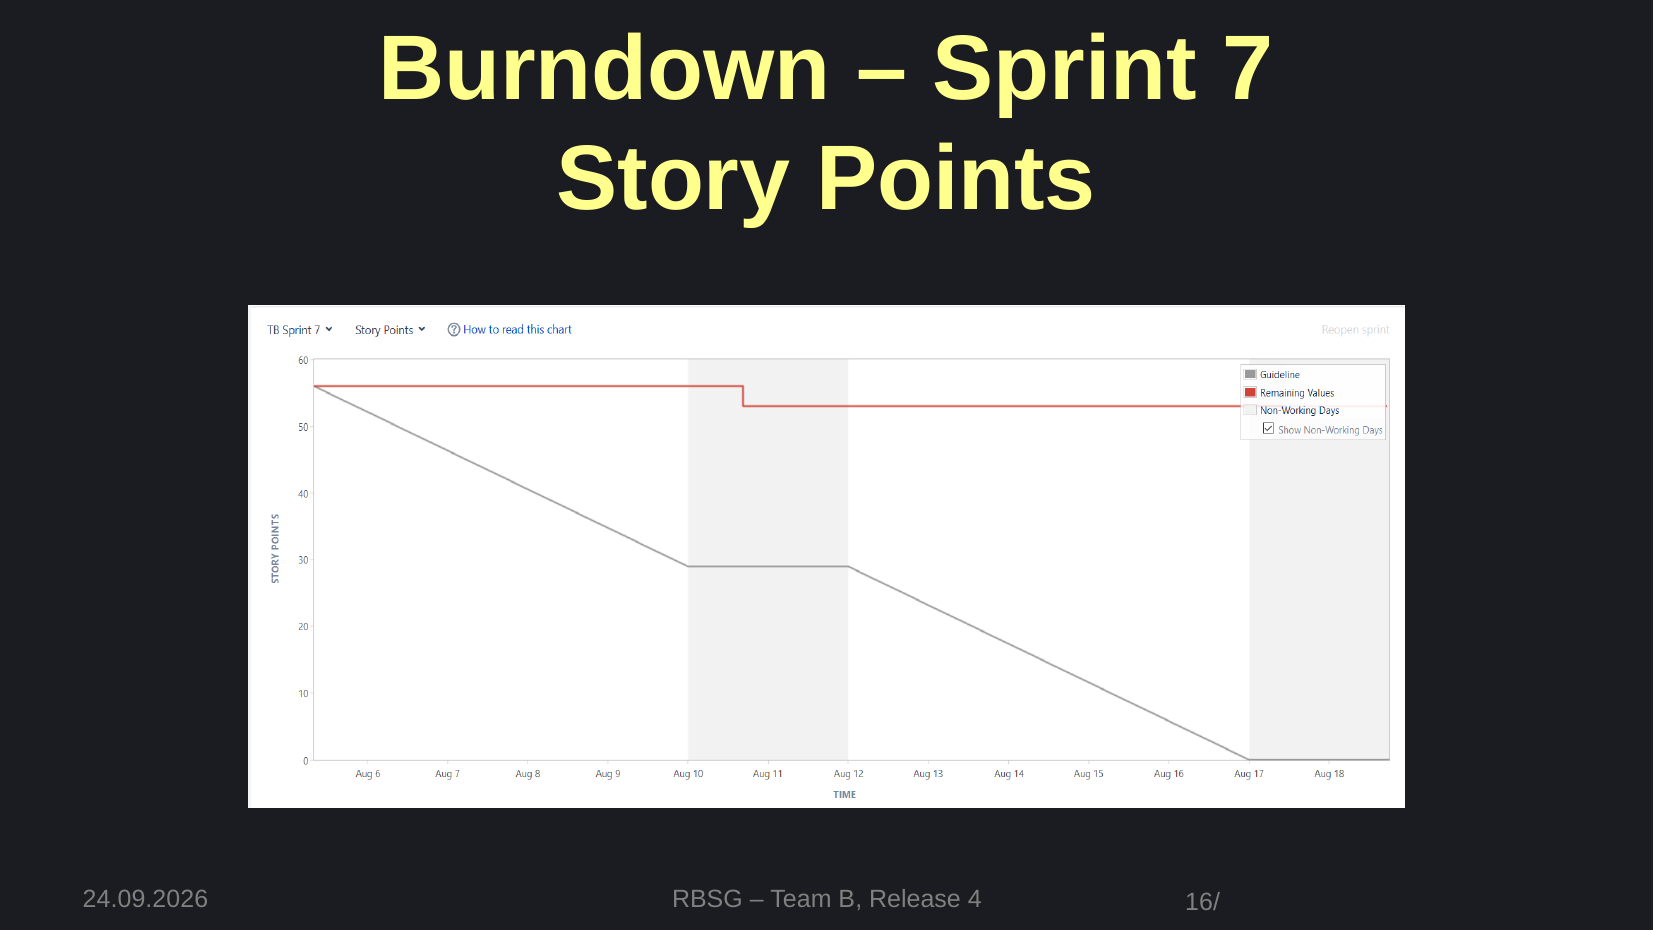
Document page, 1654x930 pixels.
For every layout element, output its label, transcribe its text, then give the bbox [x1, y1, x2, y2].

text_box / [1185, 885, 1571, 912]
text_box 03.09.2019 [82, 882, 468, 912]
picture [248, 305, 1405, 808]
text_box RBSG – Team B, Release 4 [565, 882, 1090, 912]
title Burndown – Sprint 7 Story Points [82, 6, 1571, 229]
